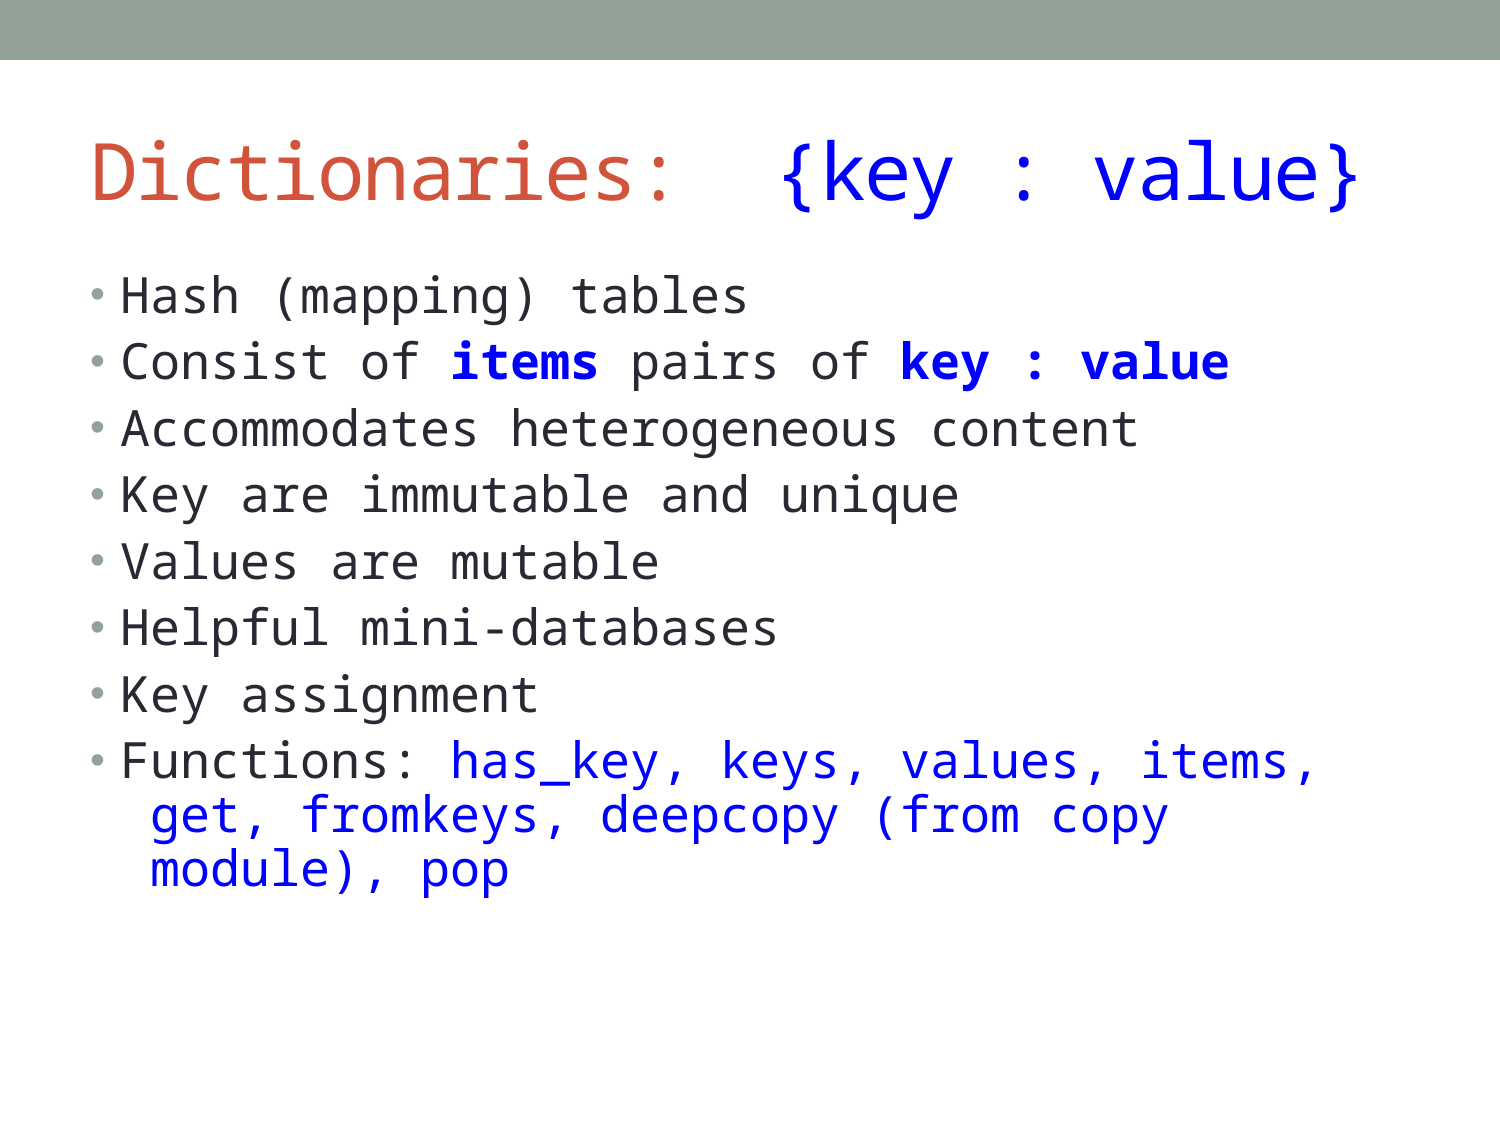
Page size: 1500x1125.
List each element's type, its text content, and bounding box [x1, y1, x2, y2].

title Dictionaries: {key : value} [75, 87, 1426, 251]
list Hash (mapping) tables Consist of items pairs of key : value Accommodates heterogeneous content Key are immutable and unique Values are mutable Helpful mini-databases Key assignment Functions: has_key, keys, values, items, get, fromkeys, deepcopy (from copy module), pop [75, 262, 1426, 1063]
